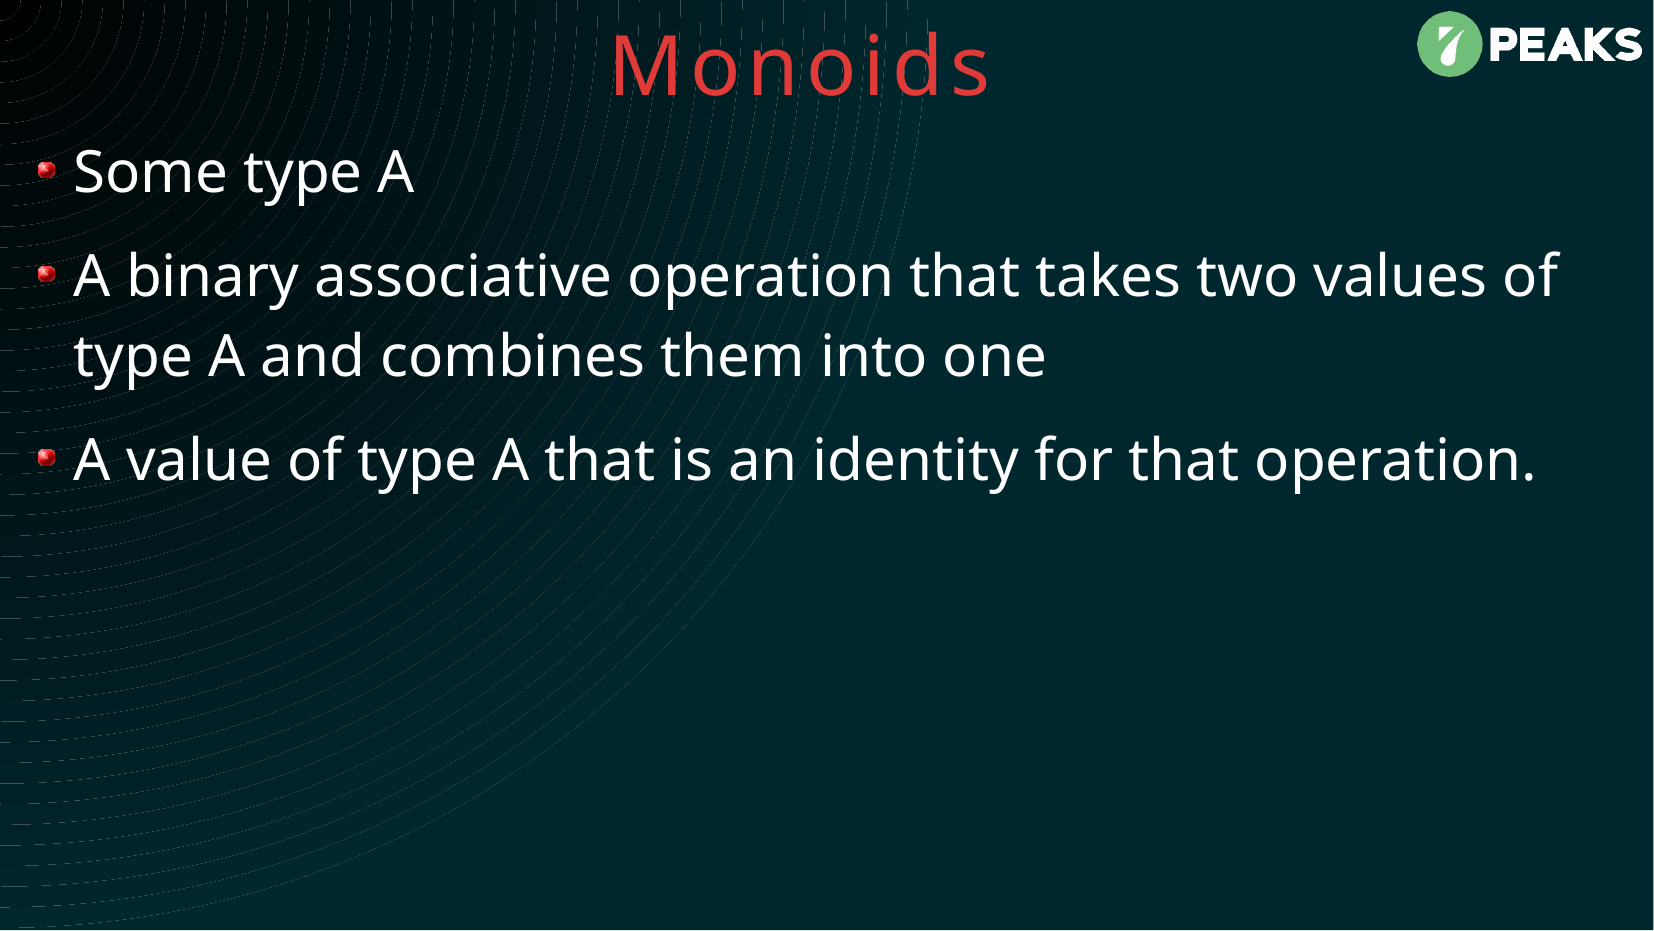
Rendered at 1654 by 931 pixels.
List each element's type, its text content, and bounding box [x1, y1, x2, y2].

picture [1417, 11, 1642, 77]
text_box Some type A A binary associative operation that takes two values of type A and combines them into one A value of type A that is an identity for that operation. [23, 123, 1619, 881]
text_box Monoids [593, 0, 1061, 123]
